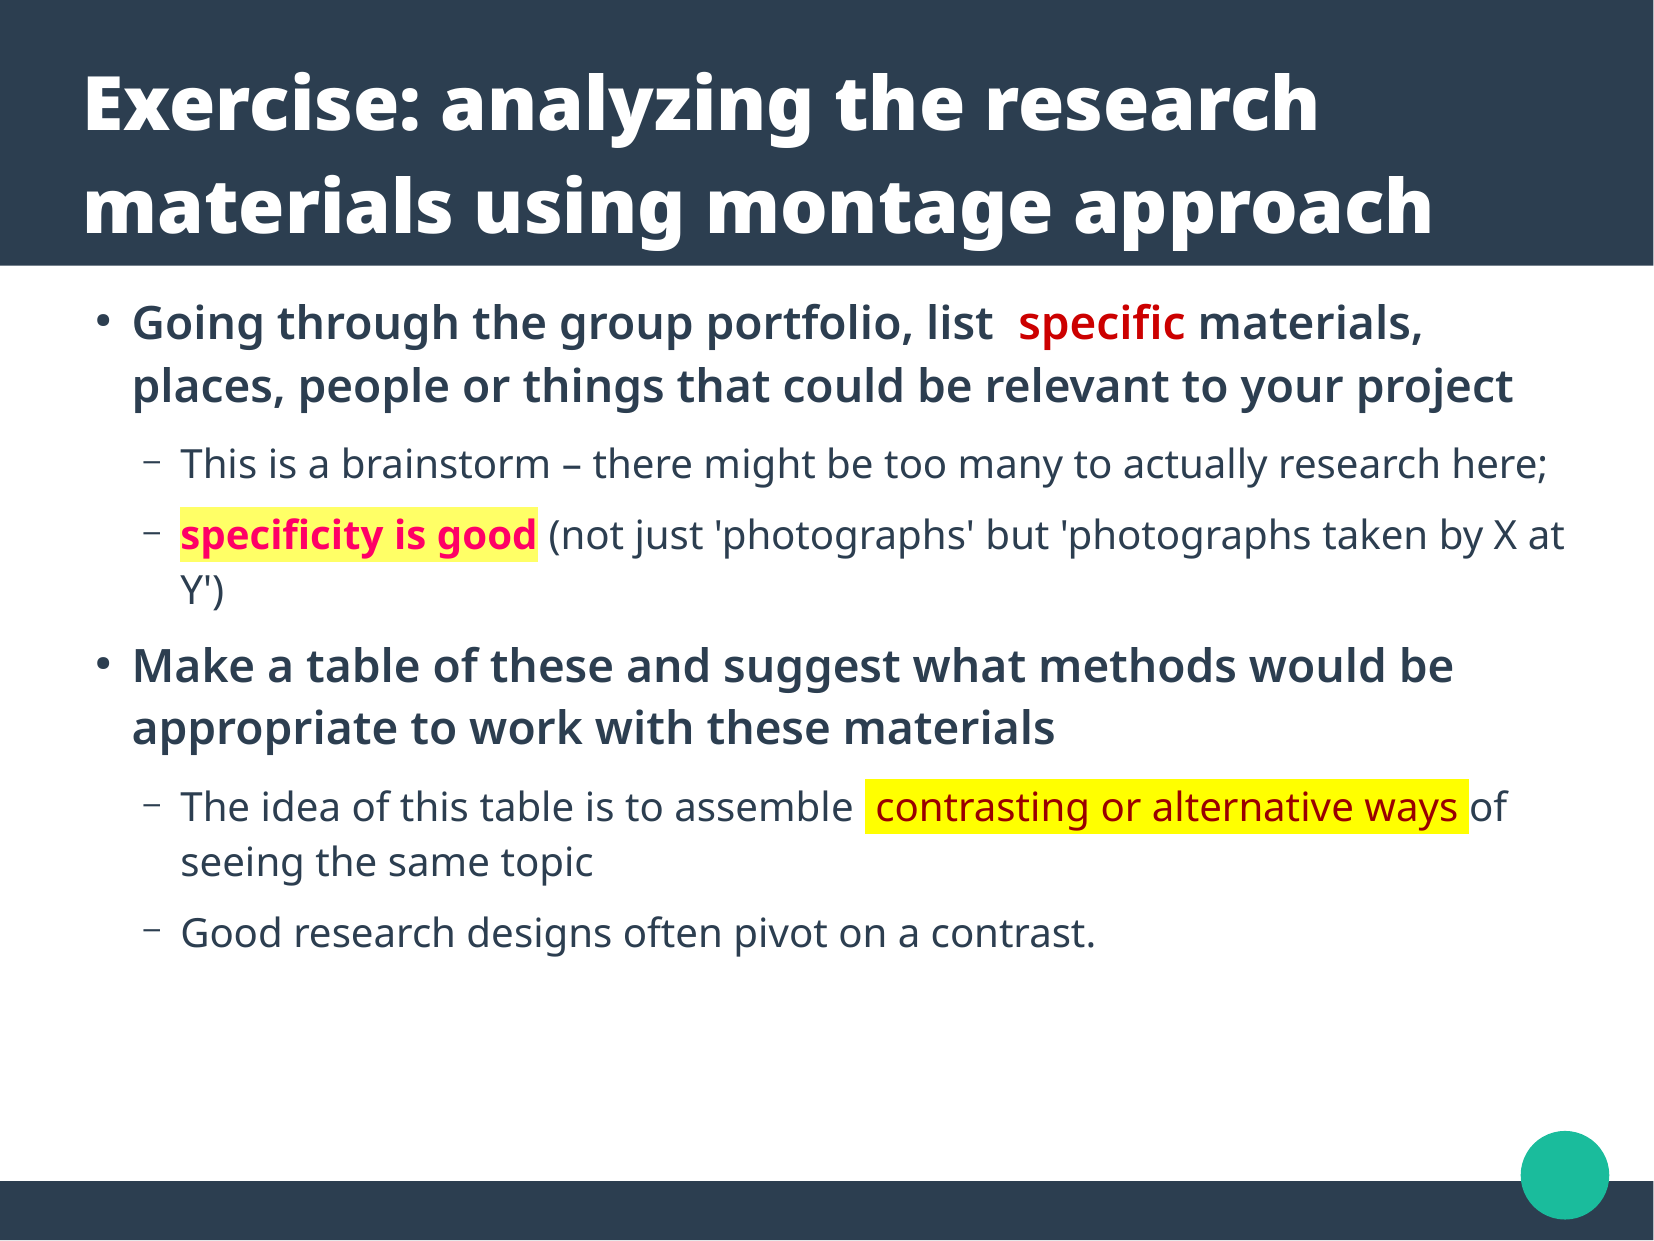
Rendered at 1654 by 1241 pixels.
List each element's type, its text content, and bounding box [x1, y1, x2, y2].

list Going through the group portfolio, list specific materials, places, people or things that could be relevant to your project This is a brainstorm – there might be too many to actually research here; specificity is good (not just 'photographs' but 'photographs taken by X at Y') Make a table of these and suggest what methods would be appropriate to work with these materials The idea of this table is to assemble contrasting or alternative ways of seeing the same topic Good research designs often pivot on a contrast. [82, 290, 1571, 1010]
title Exercise: analyzing the research materials using montage approach [82, 49, 1571, 257]
